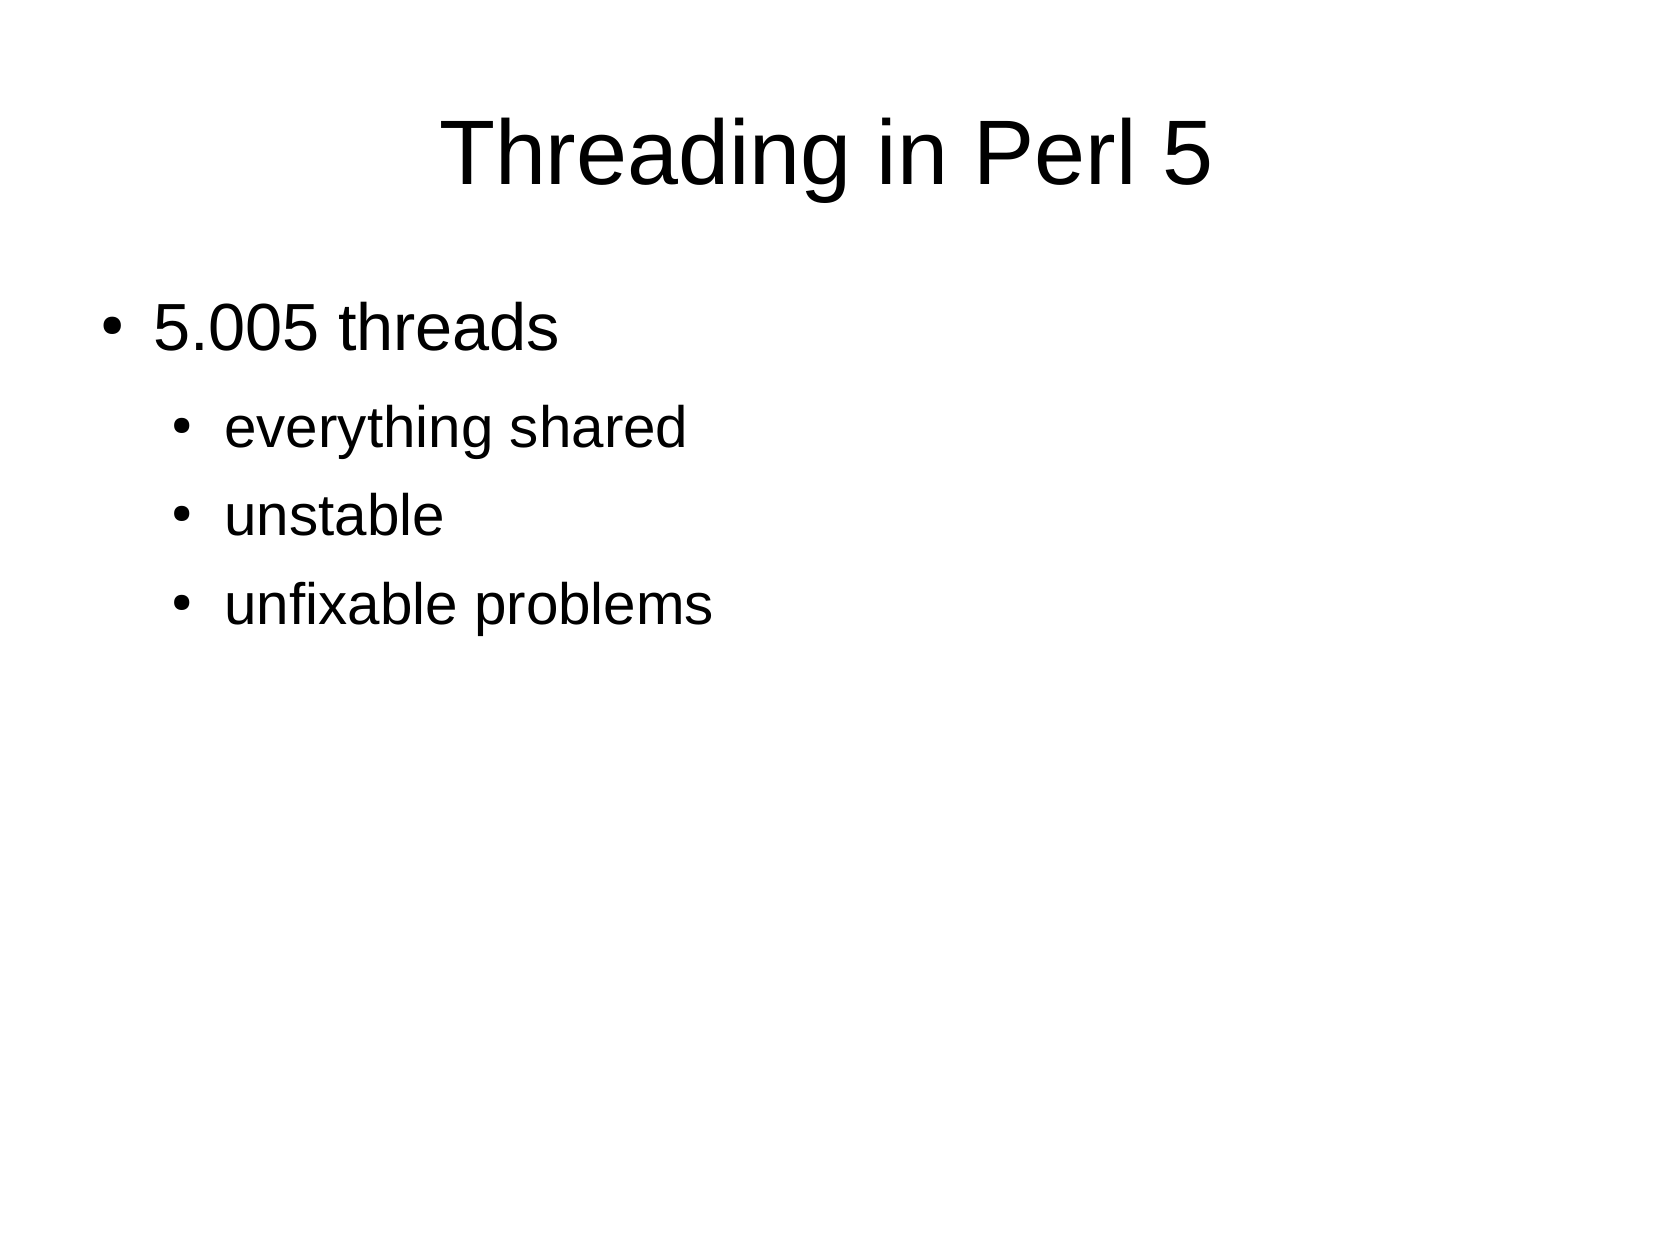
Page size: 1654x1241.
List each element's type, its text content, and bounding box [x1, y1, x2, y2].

list 5.005 threads everything shared unstable unfixable problems [82, 290, 1571, 1010]
title Threading in Perl 5 [82, 49, 1571, 257]
